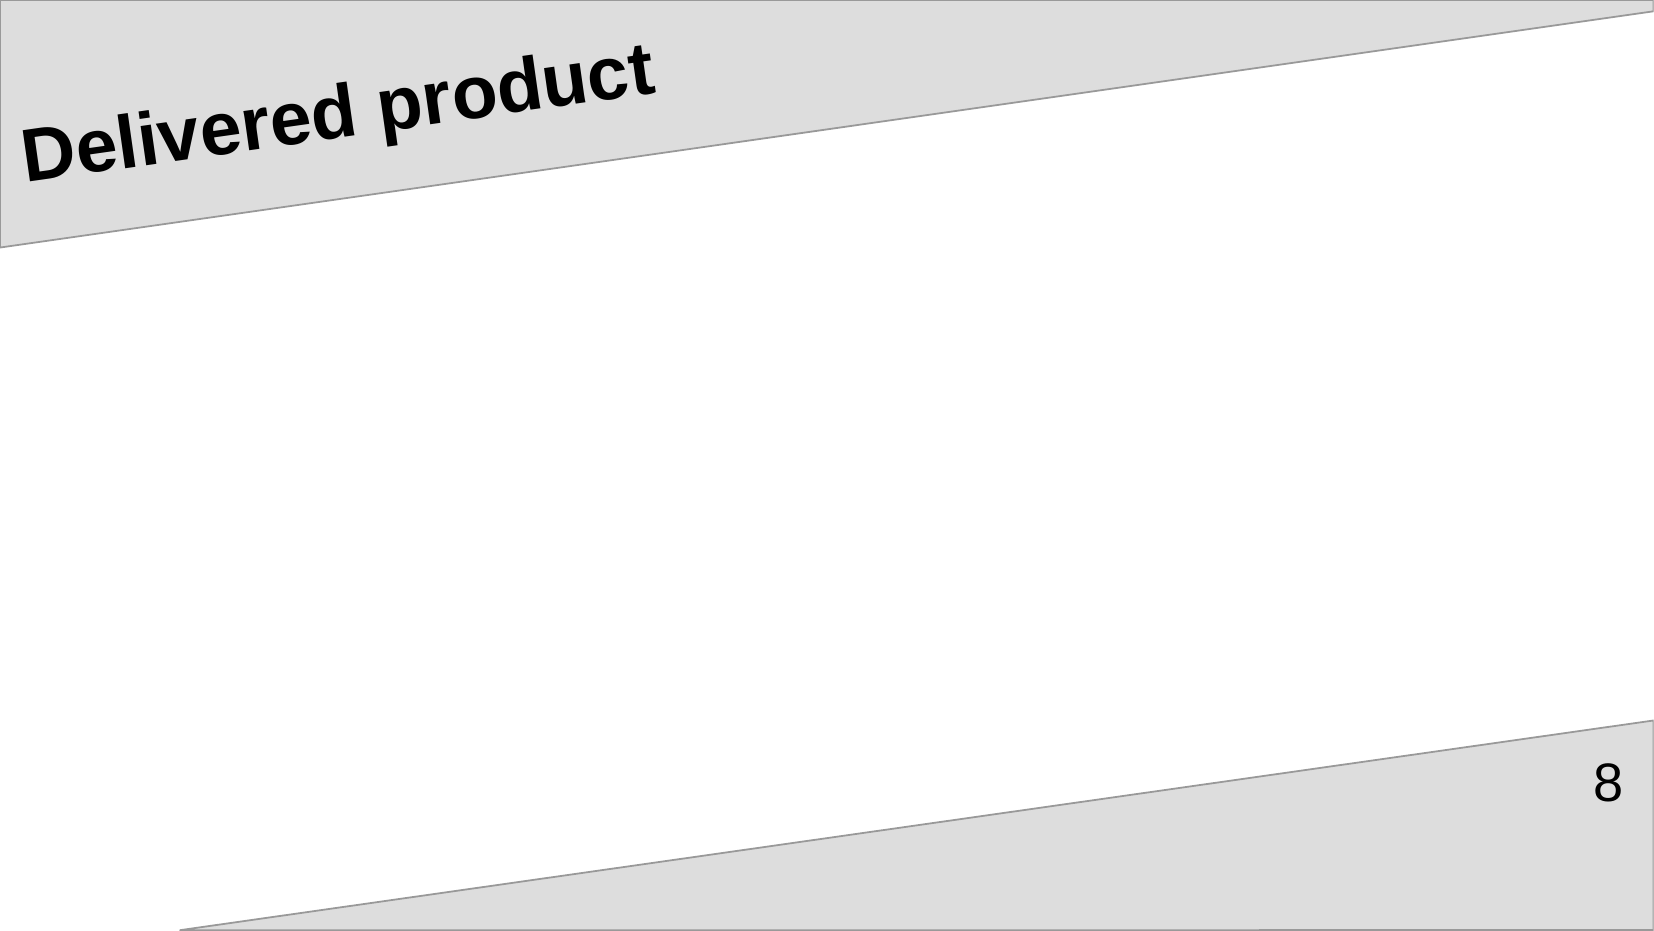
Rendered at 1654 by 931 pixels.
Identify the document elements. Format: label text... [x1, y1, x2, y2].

title Delivered product [11, 0, 1495, 235]
